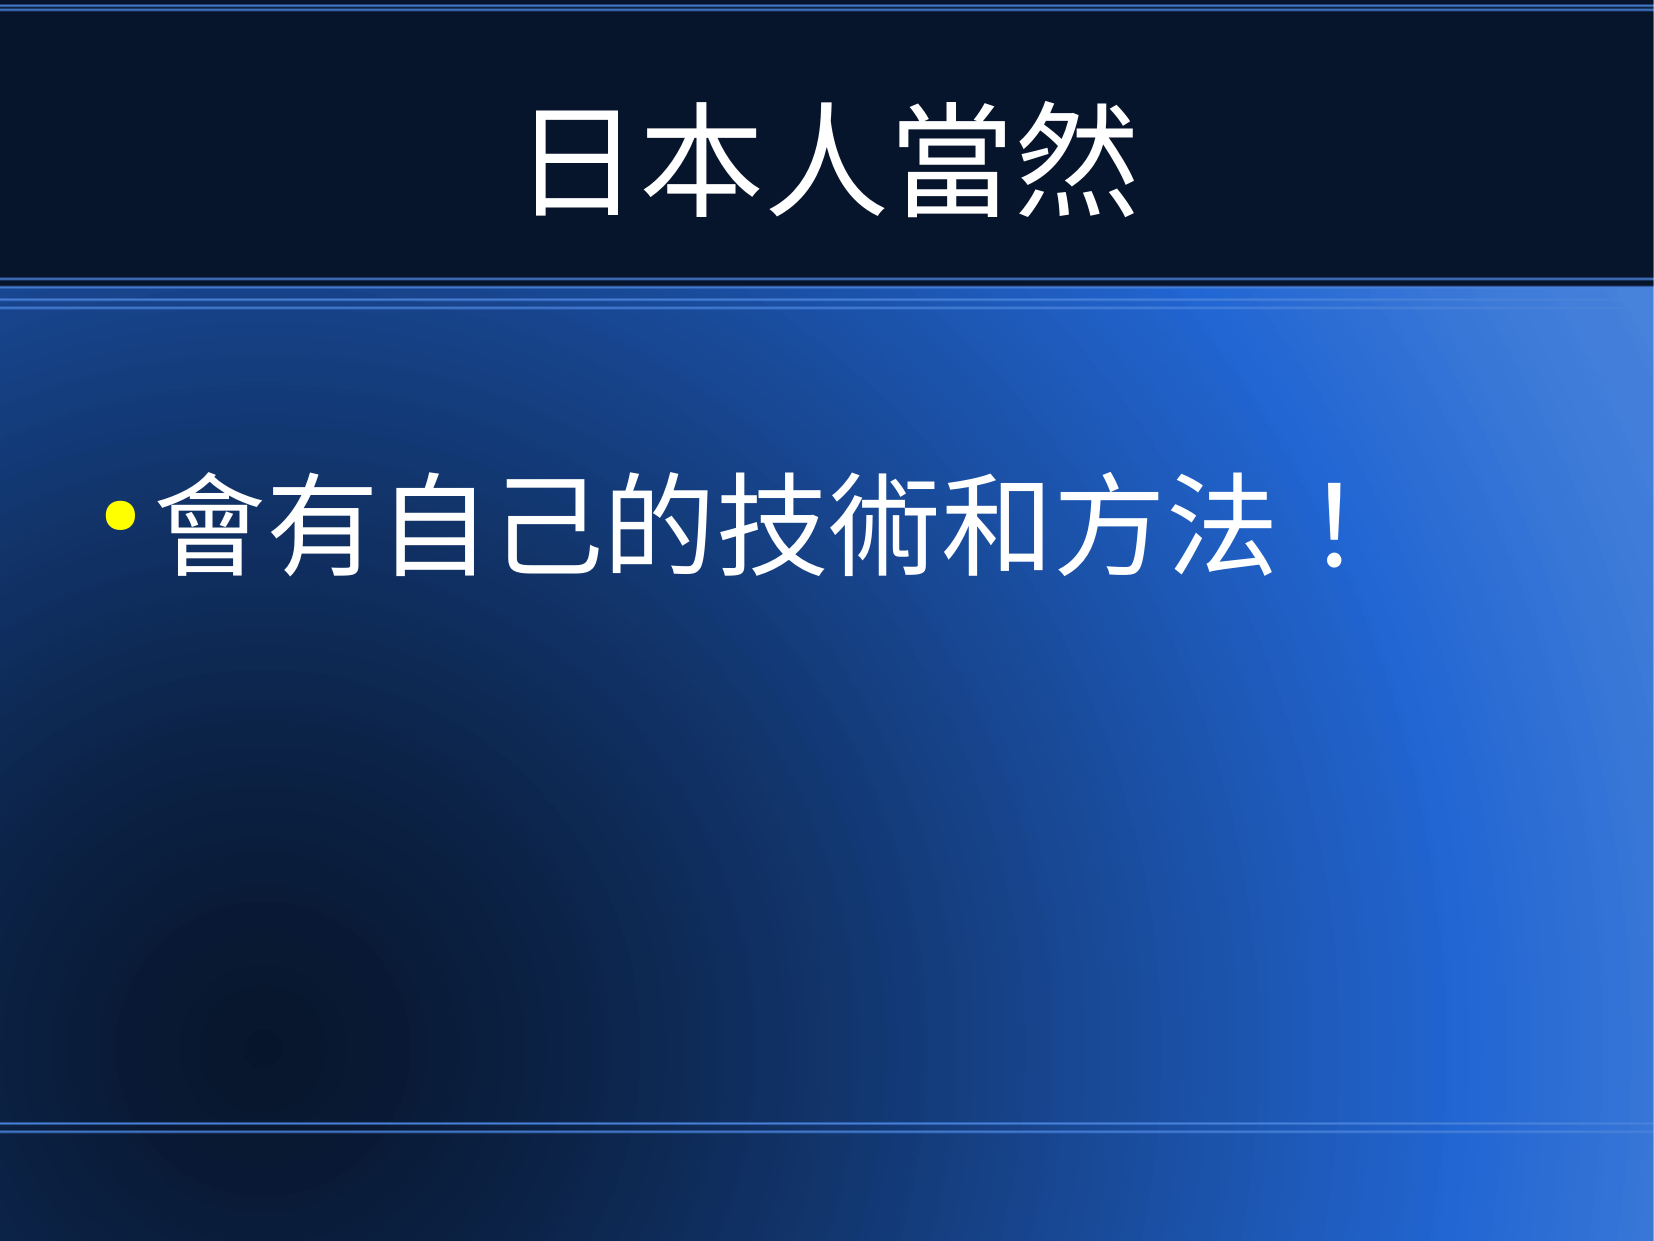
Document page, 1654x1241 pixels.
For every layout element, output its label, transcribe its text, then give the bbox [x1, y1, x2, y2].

picture [0, 0, 1654, 1241]
list 會有自己的技術和方法！ [82, 355, 1571, 1241]
title 日本人當然 [82, 49, 1571, 257]
